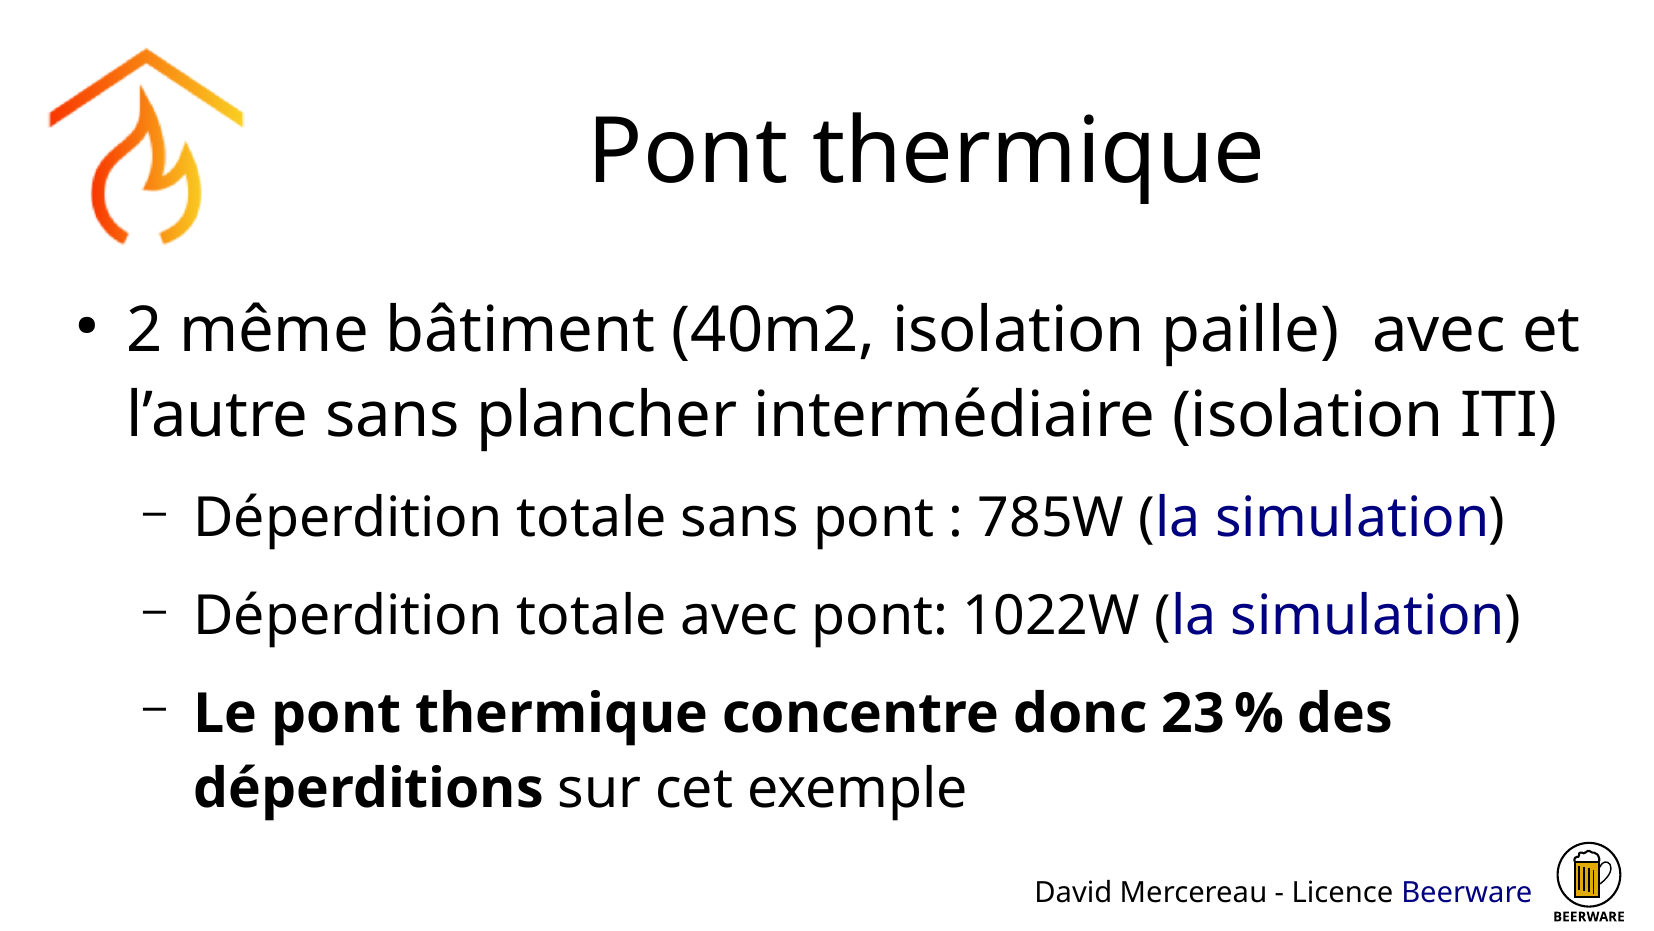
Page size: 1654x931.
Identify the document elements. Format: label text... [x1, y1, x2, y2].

list 2 même bâtiment (40m2, isolation paille) avec et l’autre sans plancher intermédiaire (isolation ITI) Déperdition totale sans pont : 785W (la simulation) Déperdition totale avec pont: 1022W (la simulation) Le pont thermique concentre donc 23 % des déperditions sur cet exemple [59, 283, 1583, 839]
title Pont thermique [271, 69, 1583, 225]
picture [47, 47, 246, 246]
